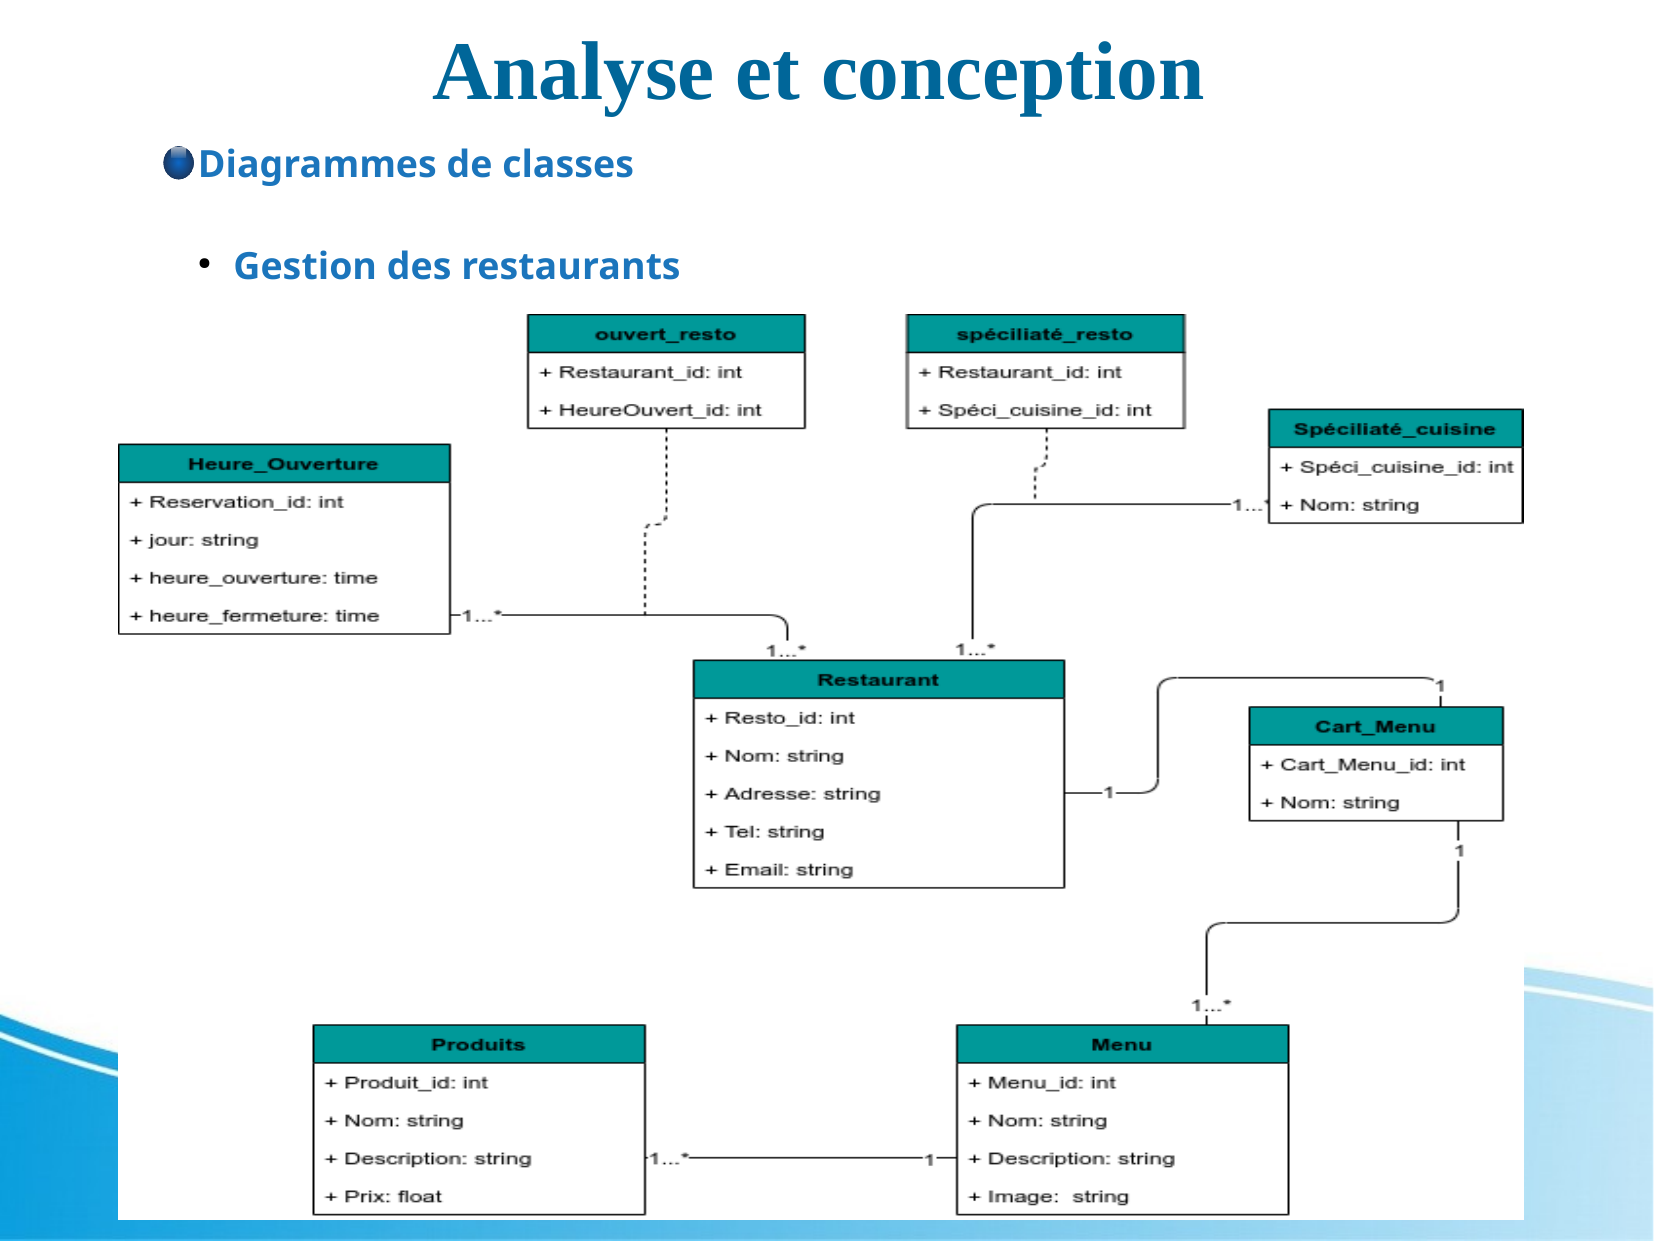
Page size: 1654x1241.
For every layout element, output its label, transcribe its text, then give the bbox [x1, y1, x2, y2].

title Analyse et conception [75, 0, 1564, 142]
text_box Diagrammes de classes Gestion des restaurants [147, 129, 1554, 304]
picture [0, 314, 1654, 1241]
